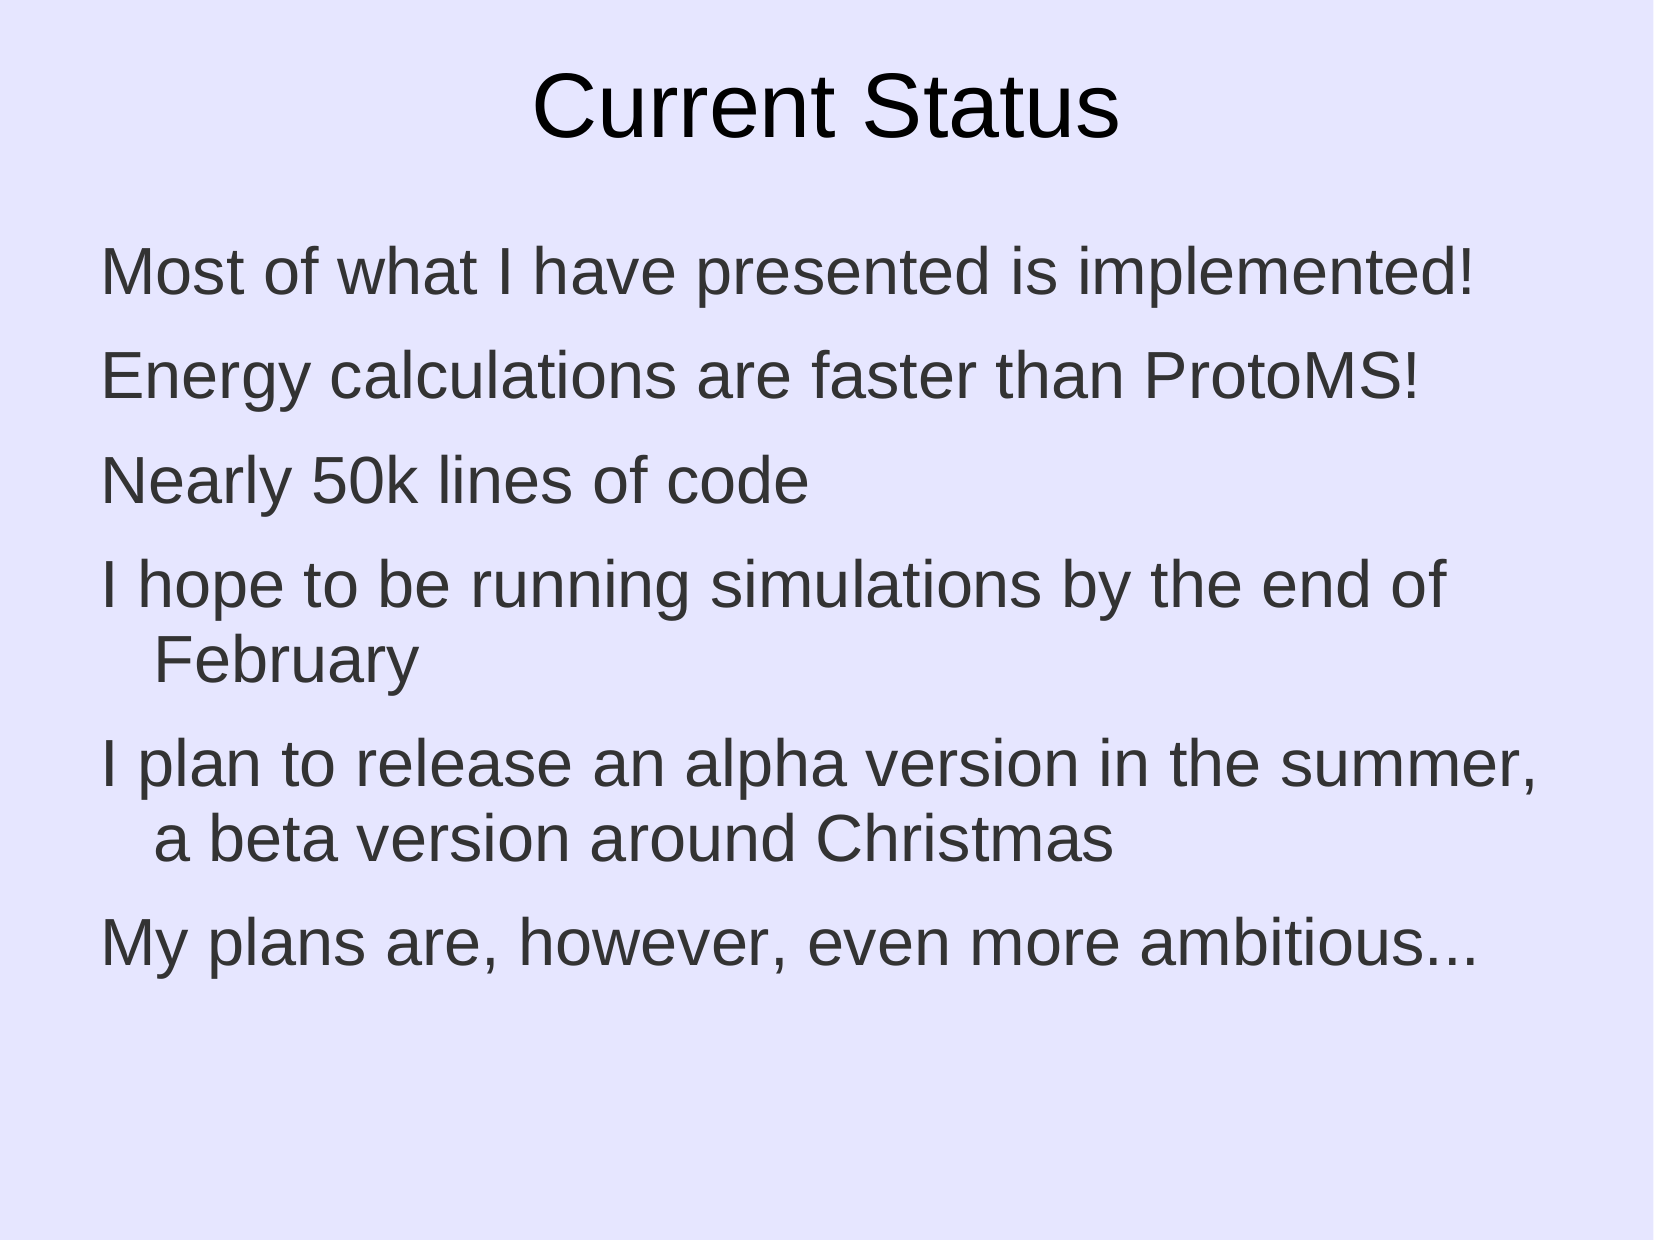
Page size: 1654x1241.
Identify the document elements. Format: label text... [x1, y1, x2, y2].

title Current Status [82, 49, 1571, 163]
list Most of what I have presented is implemented! Energy calculations are faster than ProtoMS! Nearly 50k lines of code I hope to be running simulations by the end of February I plan to release an alpha version in the summer, a beta version around Christmas My plans are, however, even more ambitious... [82, 234, 1571, 1191]
